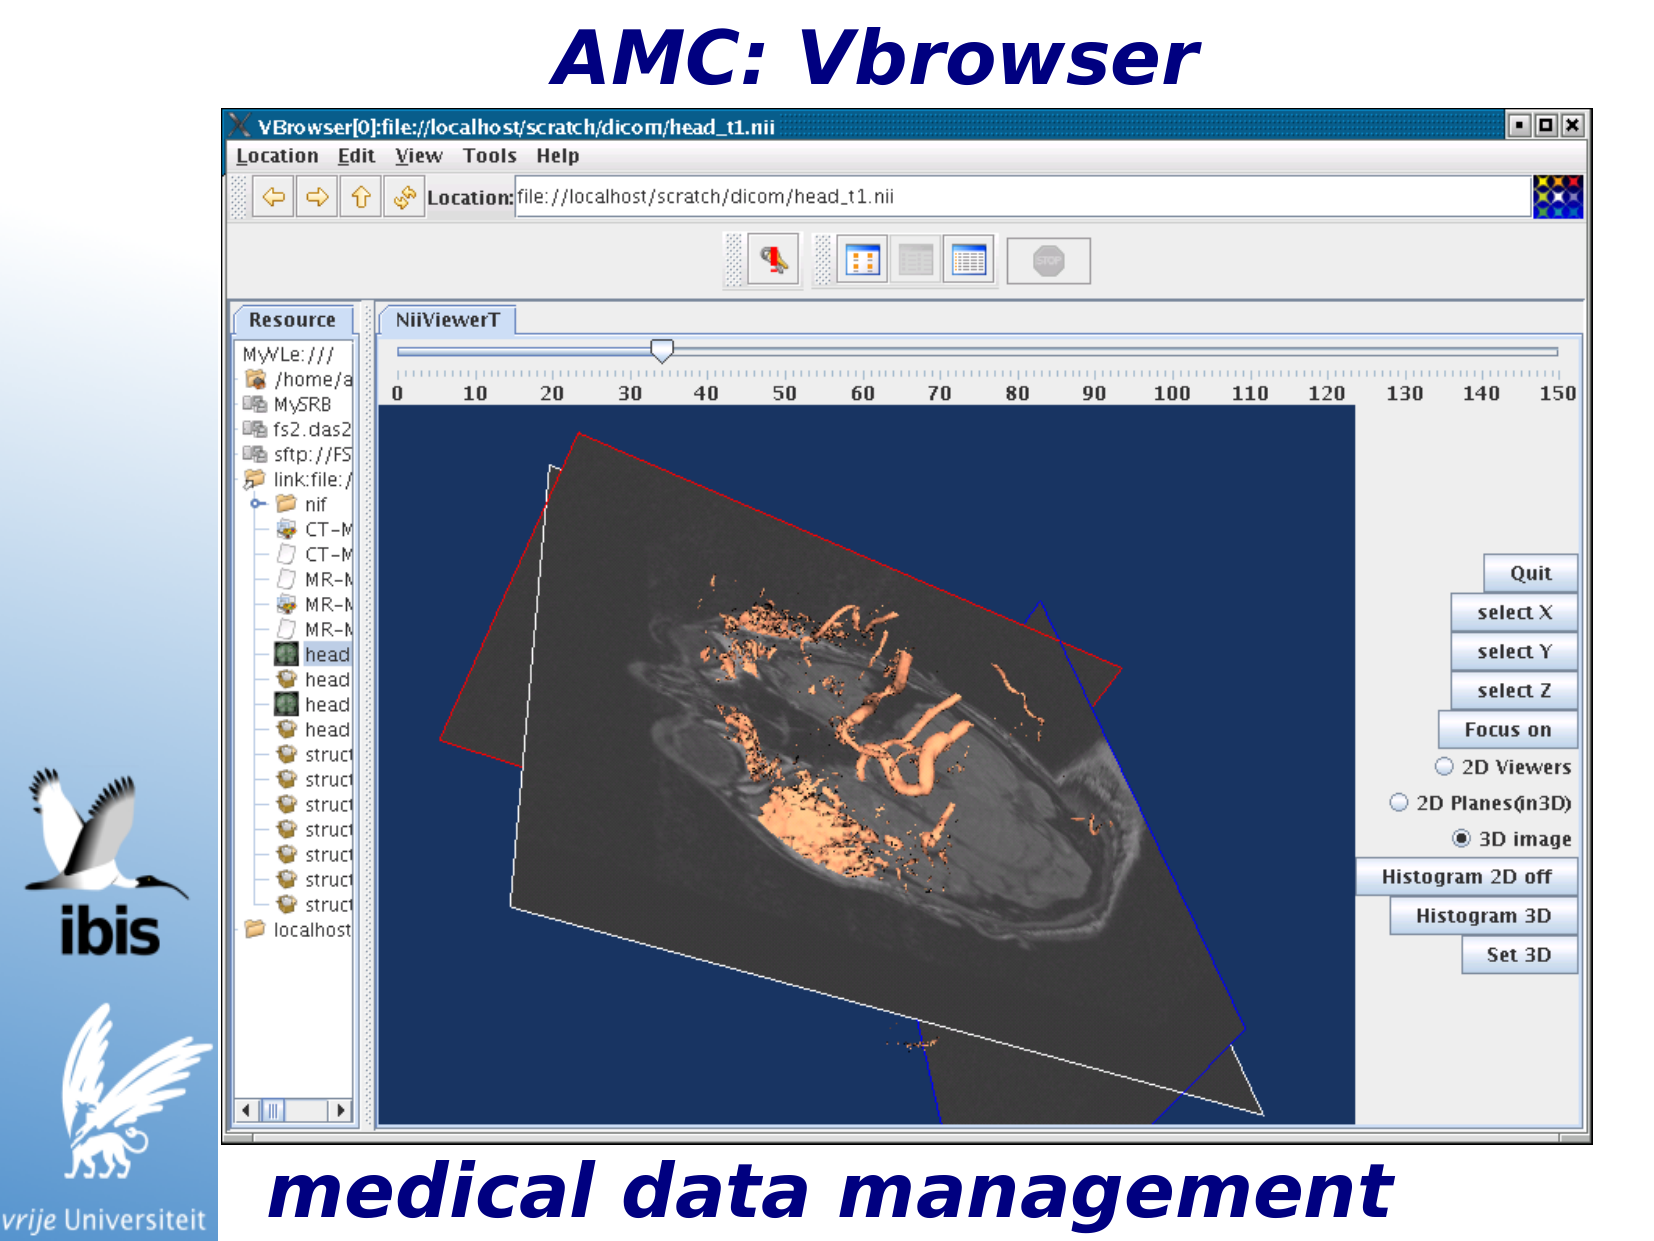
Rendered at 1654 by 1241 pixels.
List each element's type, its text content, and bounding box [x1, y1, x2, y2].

picture [221, 108, 1593, 1145]
text_box medical data management [22, 1148, 1639, 1236]
title AMC: Vbrowser [219, 0, 1534, 163]
picture [0, 0, 218, 1241]
